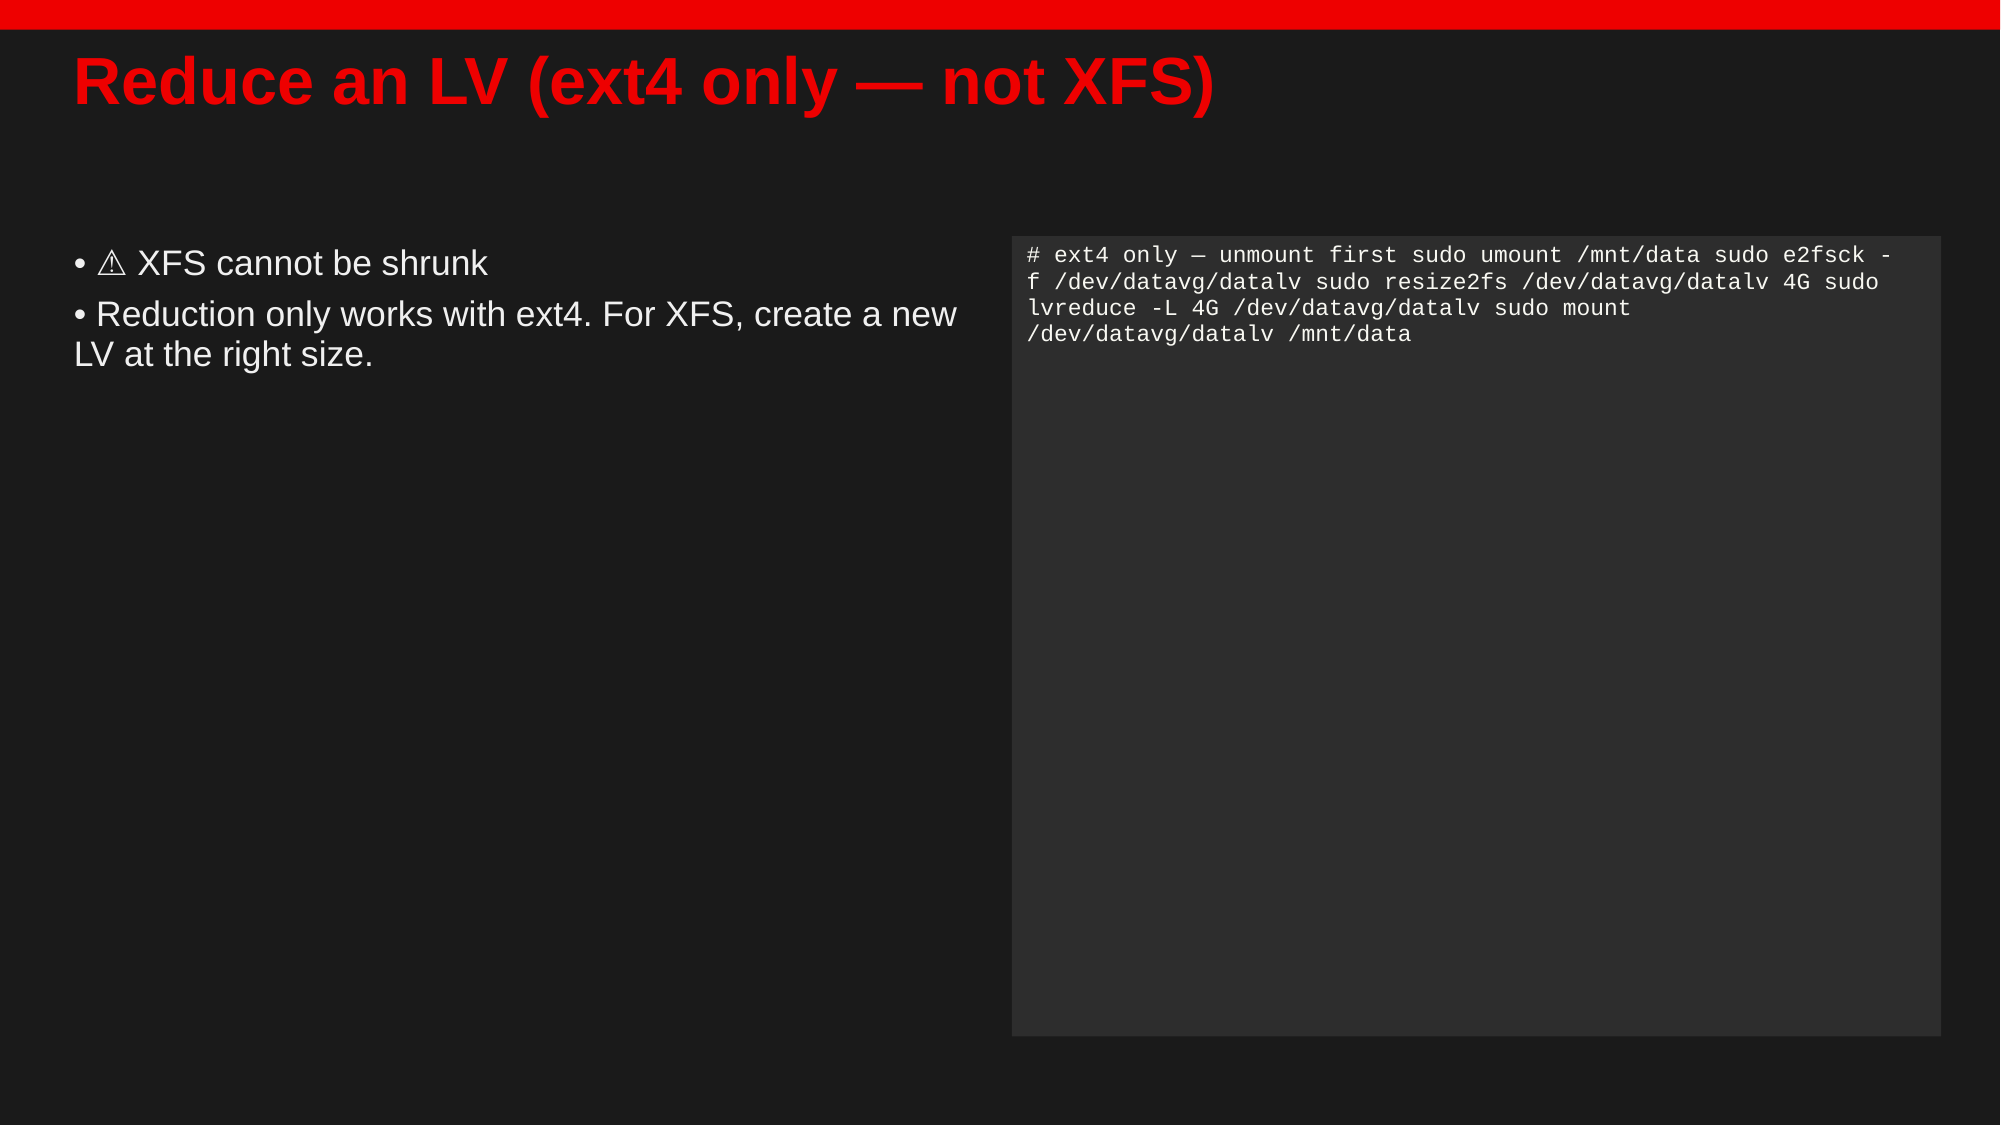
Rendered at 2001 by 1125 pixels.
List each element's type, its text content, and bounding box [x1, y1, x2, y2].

text_box # ext4 only — unmount first sudo umount /mnt/data sudo e2fsck -f /dev/datavg/datalv sudo resize2fs /dev/datavg/datalv 4G sudo lvreduce -L 4G /dev/datavg/datalv sudo mount /dev/datavg/datalv /mnt/data [1011, 236, 1942, 1037]
text_box [0, 0, 2001, 30]
text_box Reduce an LV (ext4 only — not XFS) [59, 36, 1942, 208]
text_box • ⚠️ XFS cannot be shrunk • Reduction only works with ext4. For XFS, create a new LV at the right size. [59, 236, 989, 1037]
